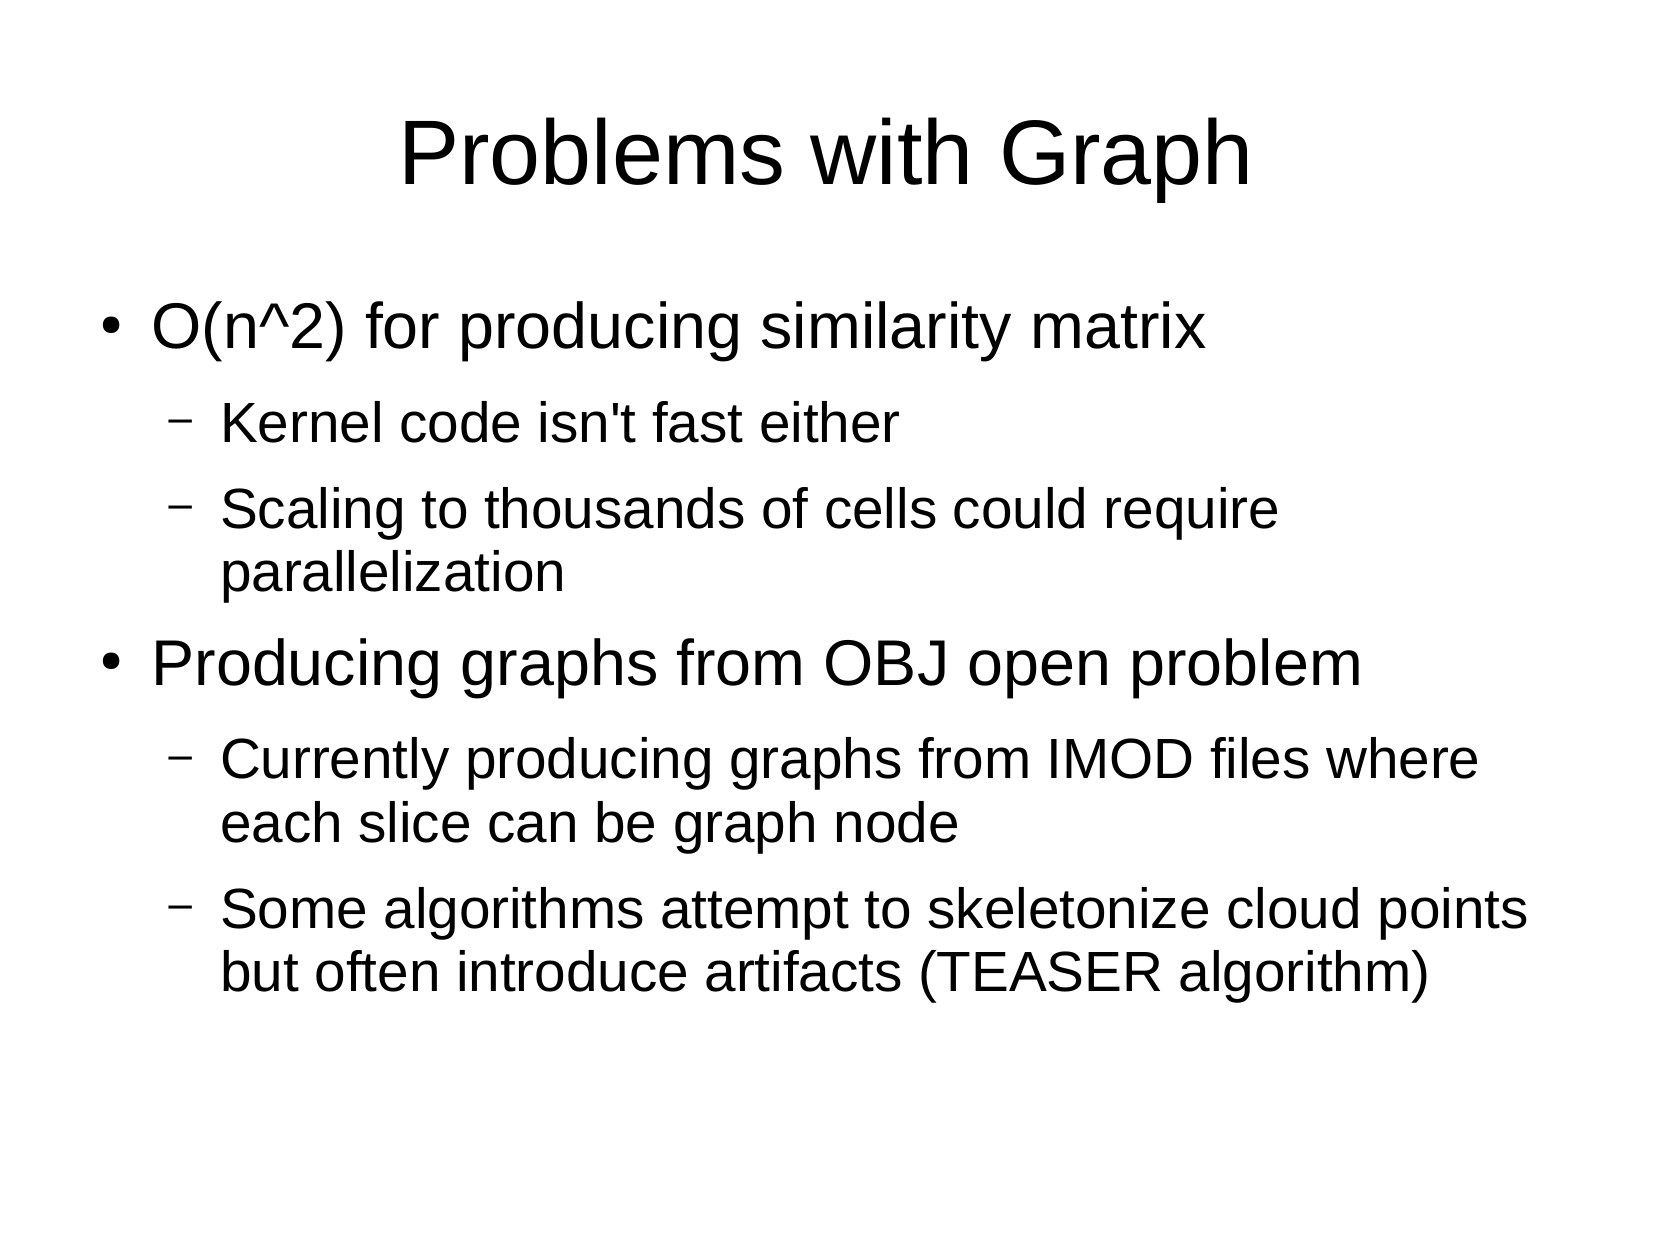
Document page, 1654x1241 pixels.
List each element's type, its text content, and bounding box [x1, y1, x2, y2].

list O(n^2) for producing similarity matrix Kernel code isn't fast either Scaling to thousands of cells could require parallelization Producing graphs from OBJ open problem Currently producing graphs from IMOD files where each slice can be graph node Some algorithms attempt to skeletonize cloud points but often introduce artifacts (TEASER algorithm) [82, 290, 1571, 1010]
title Problems with Graph [82, 49, 1571, 257]
